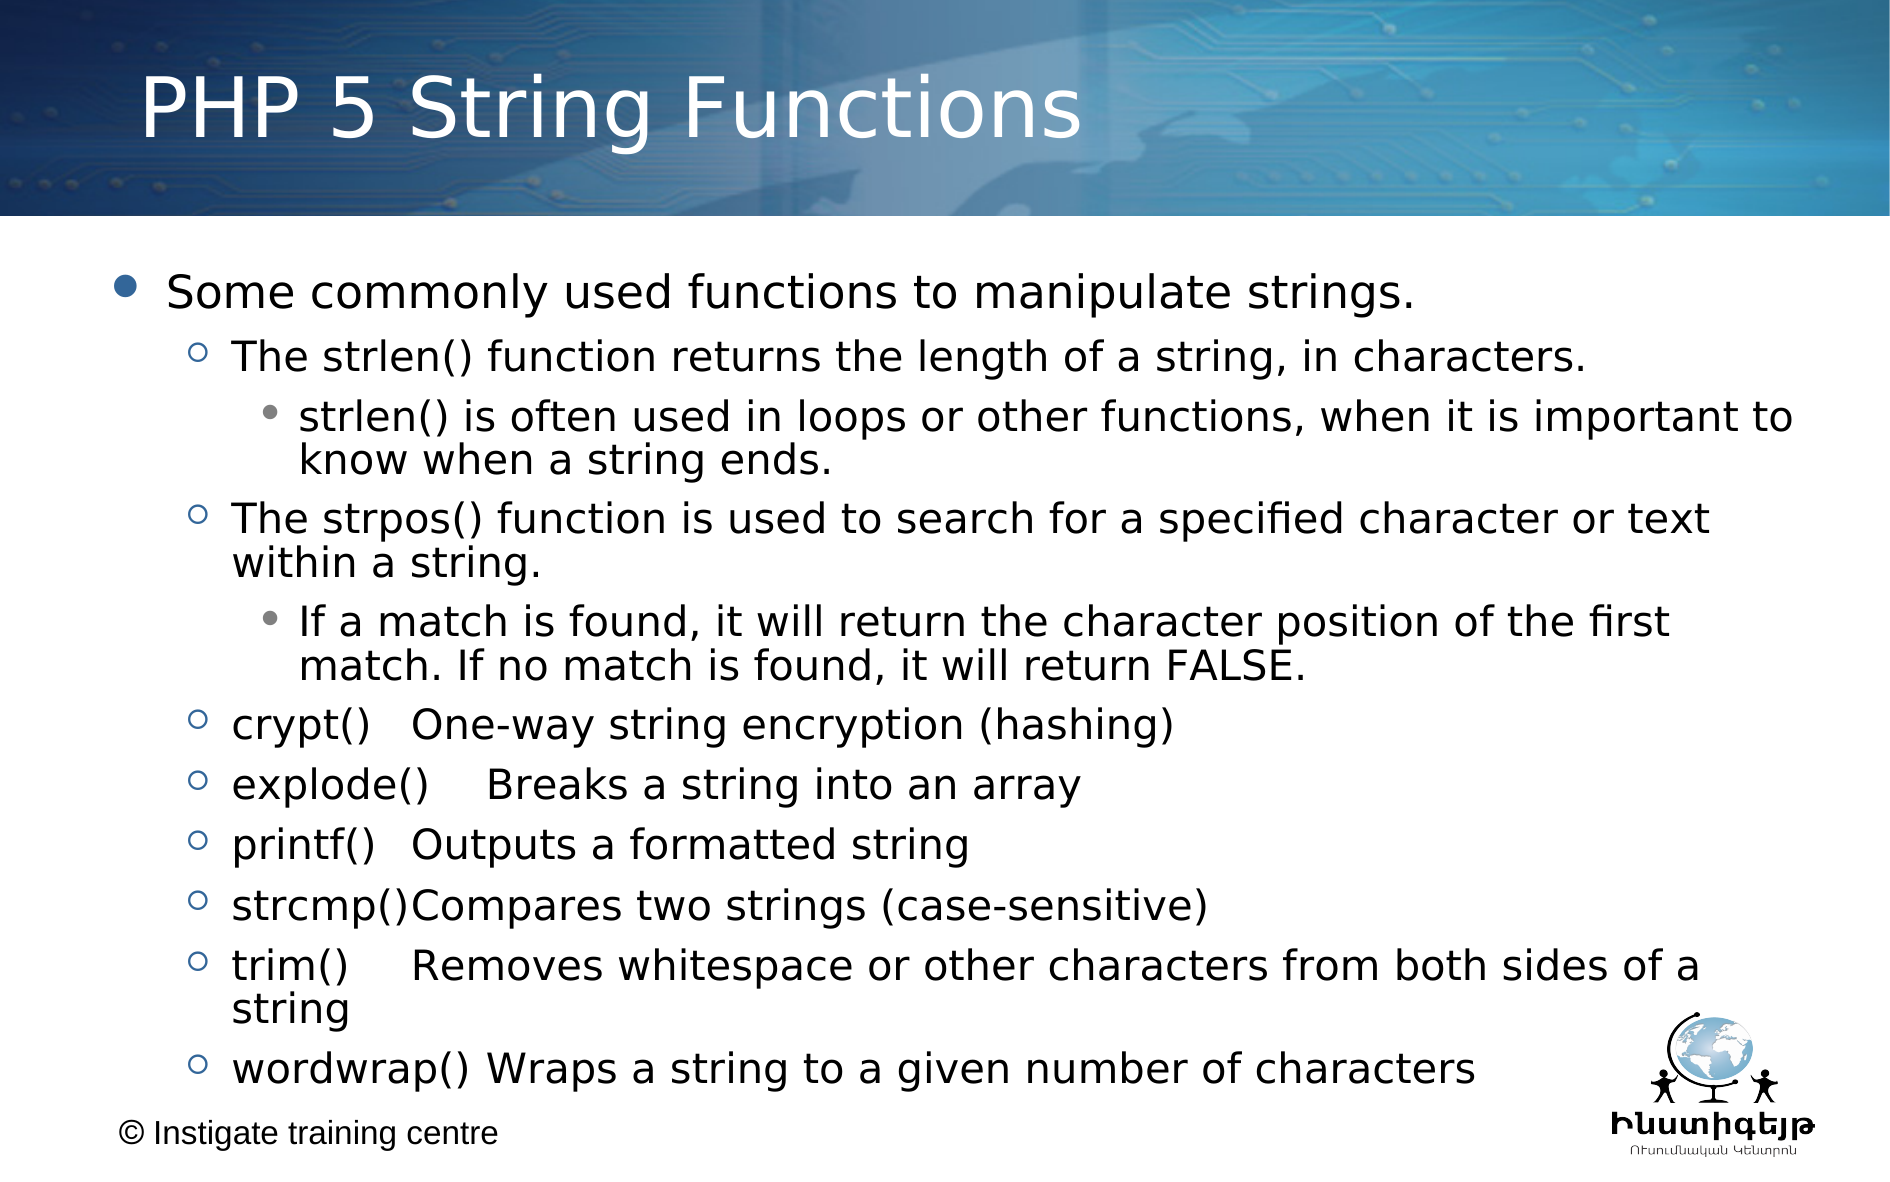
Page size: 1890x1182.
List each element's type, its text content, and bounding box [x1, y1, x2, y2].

picture [0, 0, 1890, 216]
text_box PHP 5 String Functions [138, 82, 1801, 89]
picture [1612, 1012, 1815, 1157]
list Some commonly used functions to manipulate strings. The strlen() function returns the length of a string, in characters. strlen() is often used in loops or other functions, when it is important to know when a string ends. The strpos() function is used to search for a specified character or text within a string. If a match is found, it will return the character position of the first match. If no match is found, it will return FALSE. crypt() One-way string encryption (hashing) explode() Breaks a string into an array printf() Outputs a formatted string strcmp() Compares two strings (case-sensitive) trim() Removes whitespace or other characters from both sides of a string wordwrap() Wraps a string to a given number of characters [110, 270, 1801, 297]
